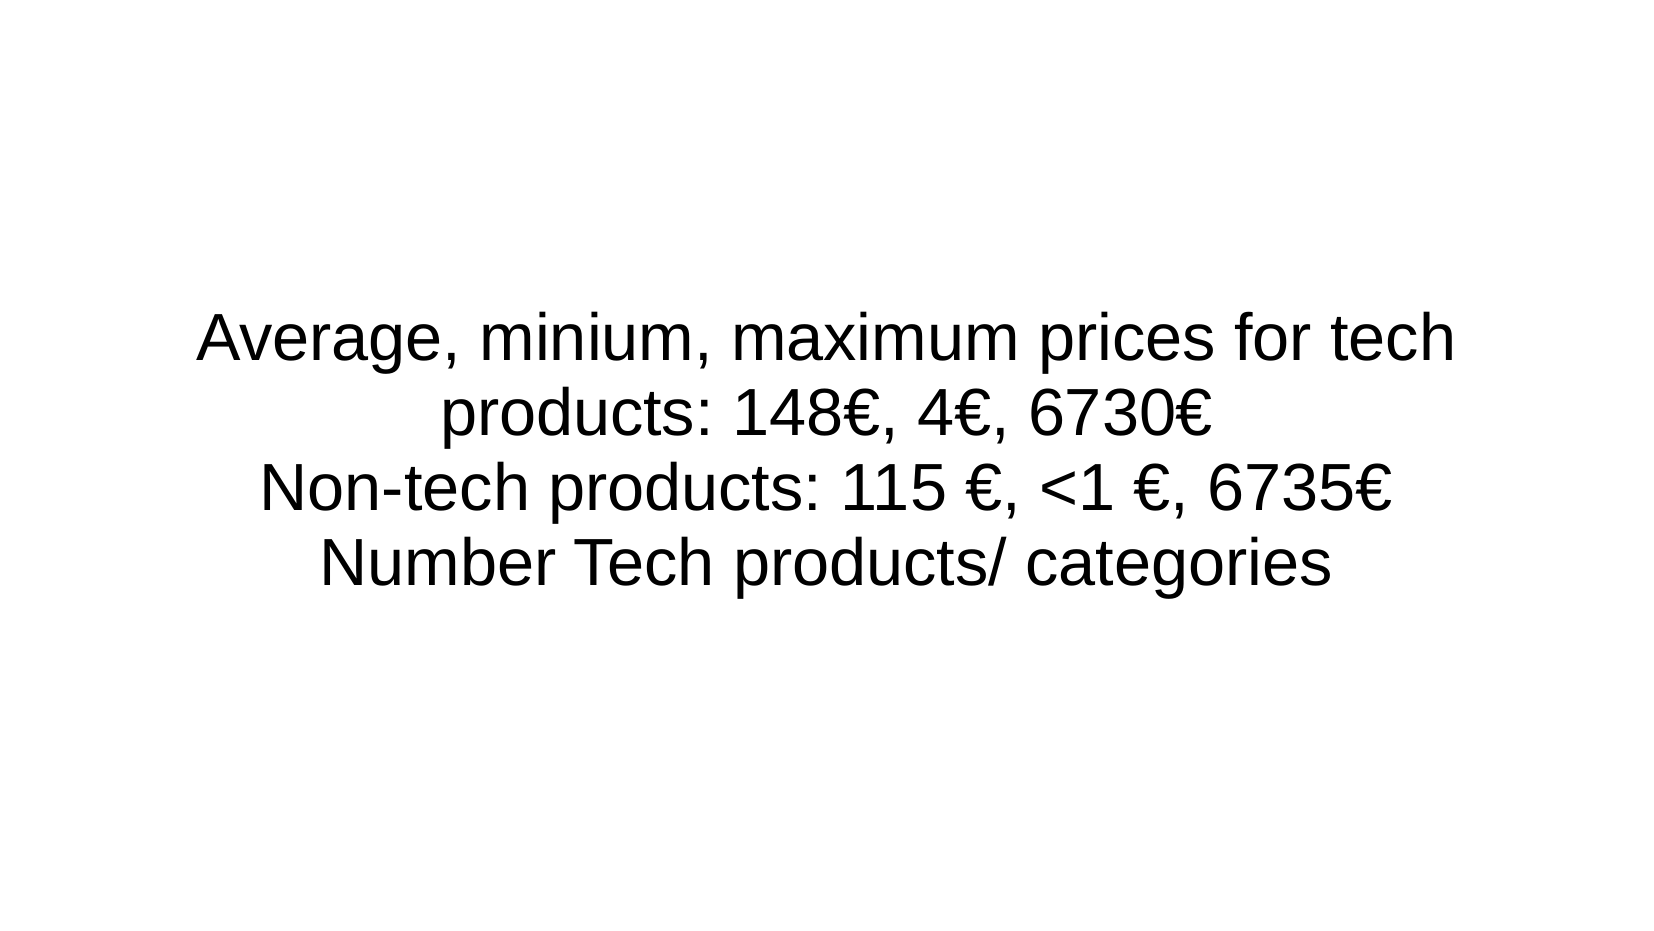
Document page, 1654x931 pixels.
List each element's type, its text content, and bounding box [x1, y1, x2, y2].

subtitle Average, minium, maximum prices for tech products: 148€, 4€, 6730€ Non-tech products: 115 €, <1 €, 6735€ Number Tech products/ categories [82, 217, 1571, 758]
